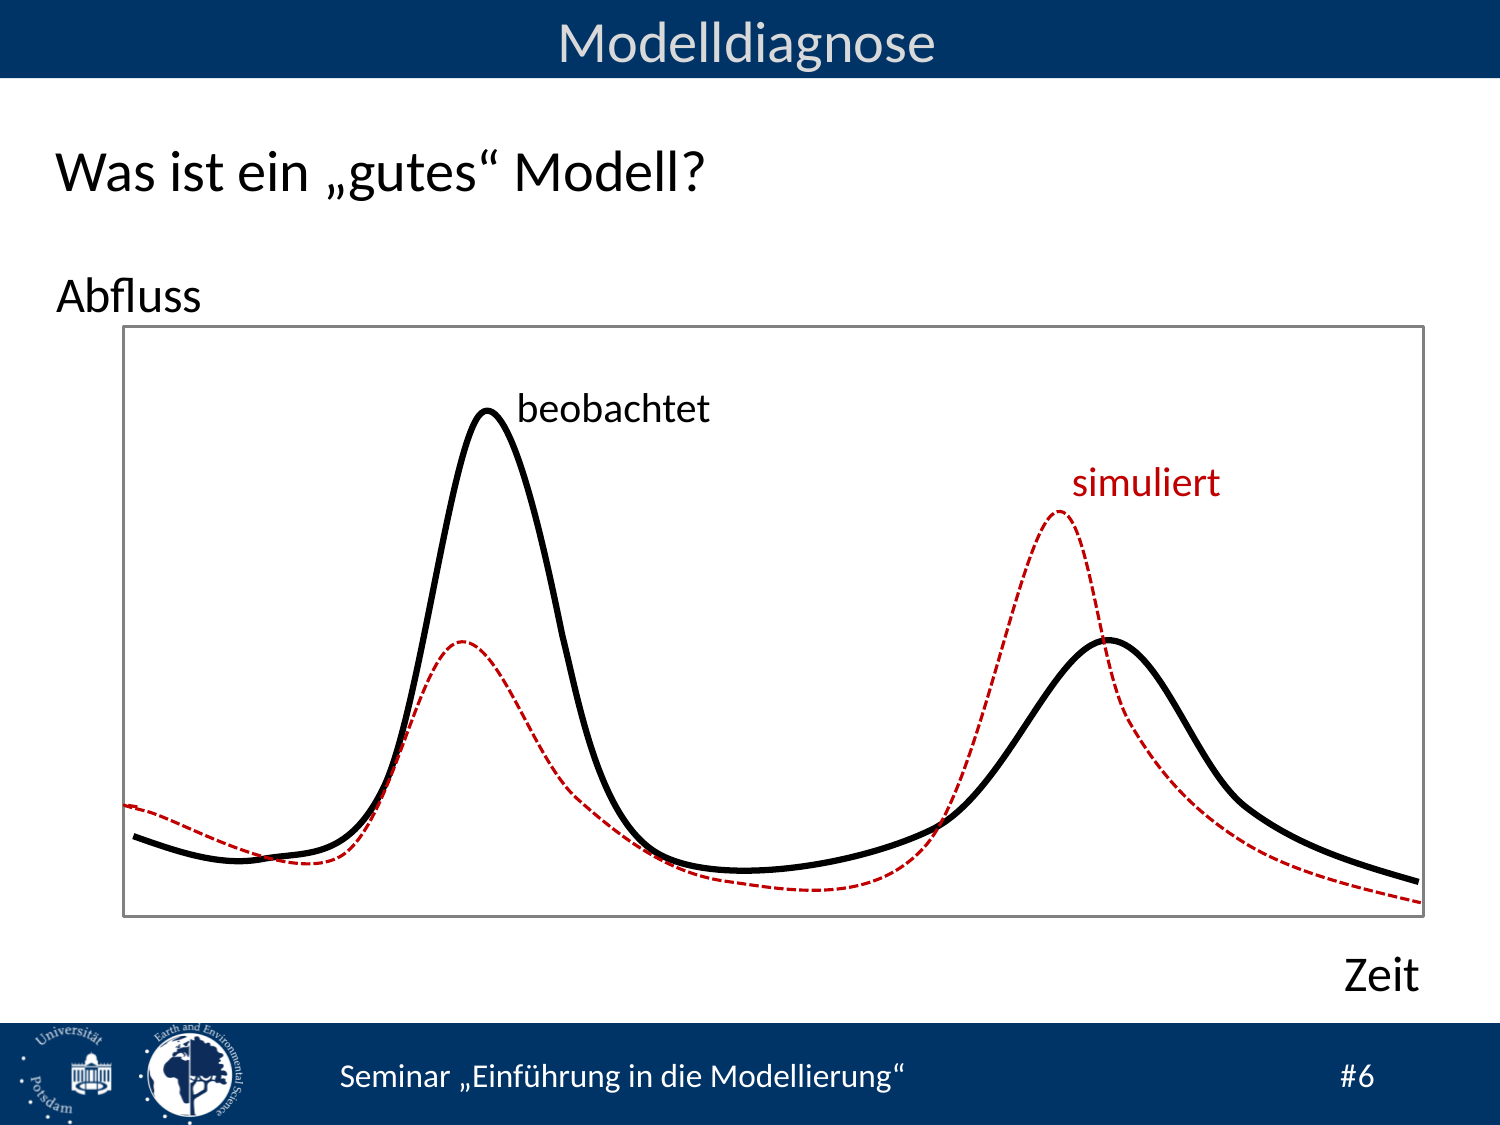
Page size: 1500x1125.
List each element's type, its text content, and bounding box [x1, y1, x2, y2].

text_box beobachtet [501, 373, 857, 439]
text_box Abfluss [41, 255, 296, 331]
text_box Modelldiagnose [0, 0, 1495, 75]
text_box Zeit [1181, 933, 1436, 1009]
text_box Was ist ein „gutes“ Modell? [41, 125, 845, 211]
text_box simuliert [1057, 447, 1412, 513]
picture [139, 1023, 243, 1125]
